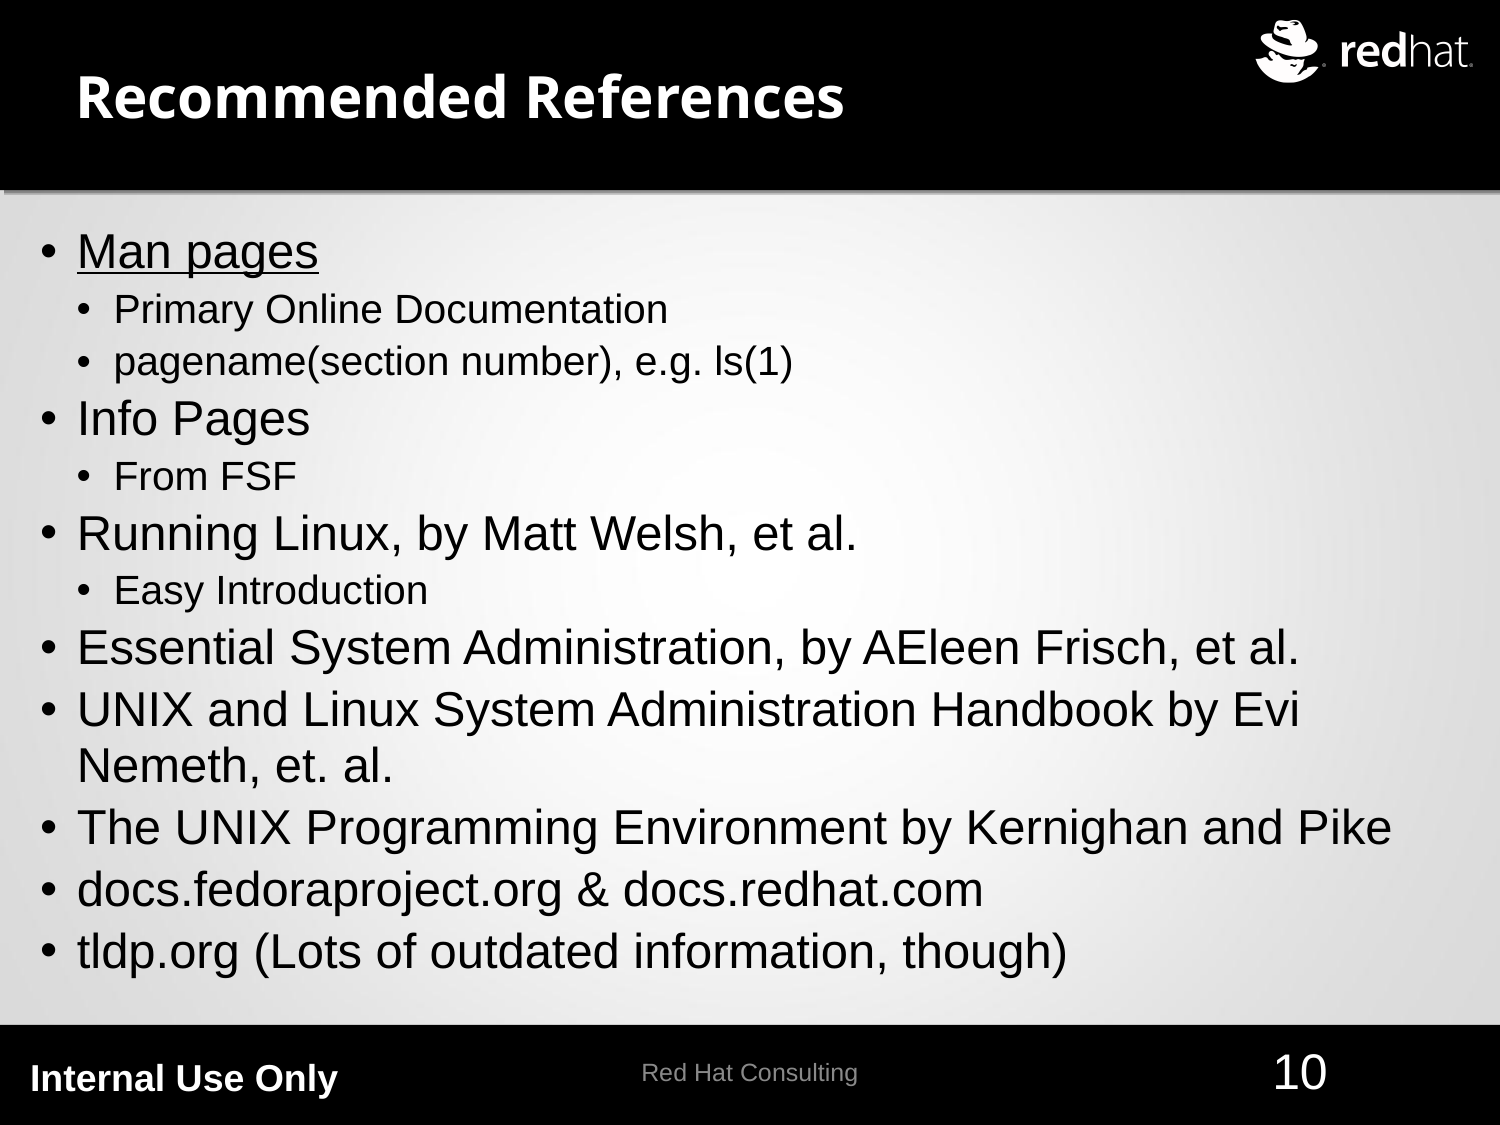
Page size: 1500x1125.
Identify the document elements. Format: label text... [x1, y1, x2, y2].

picture [1254, 12, 1476, 88]
title Recommended References [0, 0, 1234, 191]
list Man pages Primary Online Documentation pagename(section number), e.g. ls(1) Info Pages From FSF Running Linux, by Matt Welsh, et al. Easy Introduction Essential System Administration, by AEleen Frisch, et al. UNIX and Linux System Administration Handbook by Evi Nemeth, et. al. The UNIX Programming Environment by Kernighan and Pike docs.fedoraproject.org & docs.redhat.com tldp.org (Lots of outdated information, though) [24, 216, 1471, 992]
picture [0, 191, 1500, 1024]
text_box <number> [1257, 1042, 1426, 1103]
text_box Red Hat Consulting [512, 1042, 988, 1103]
